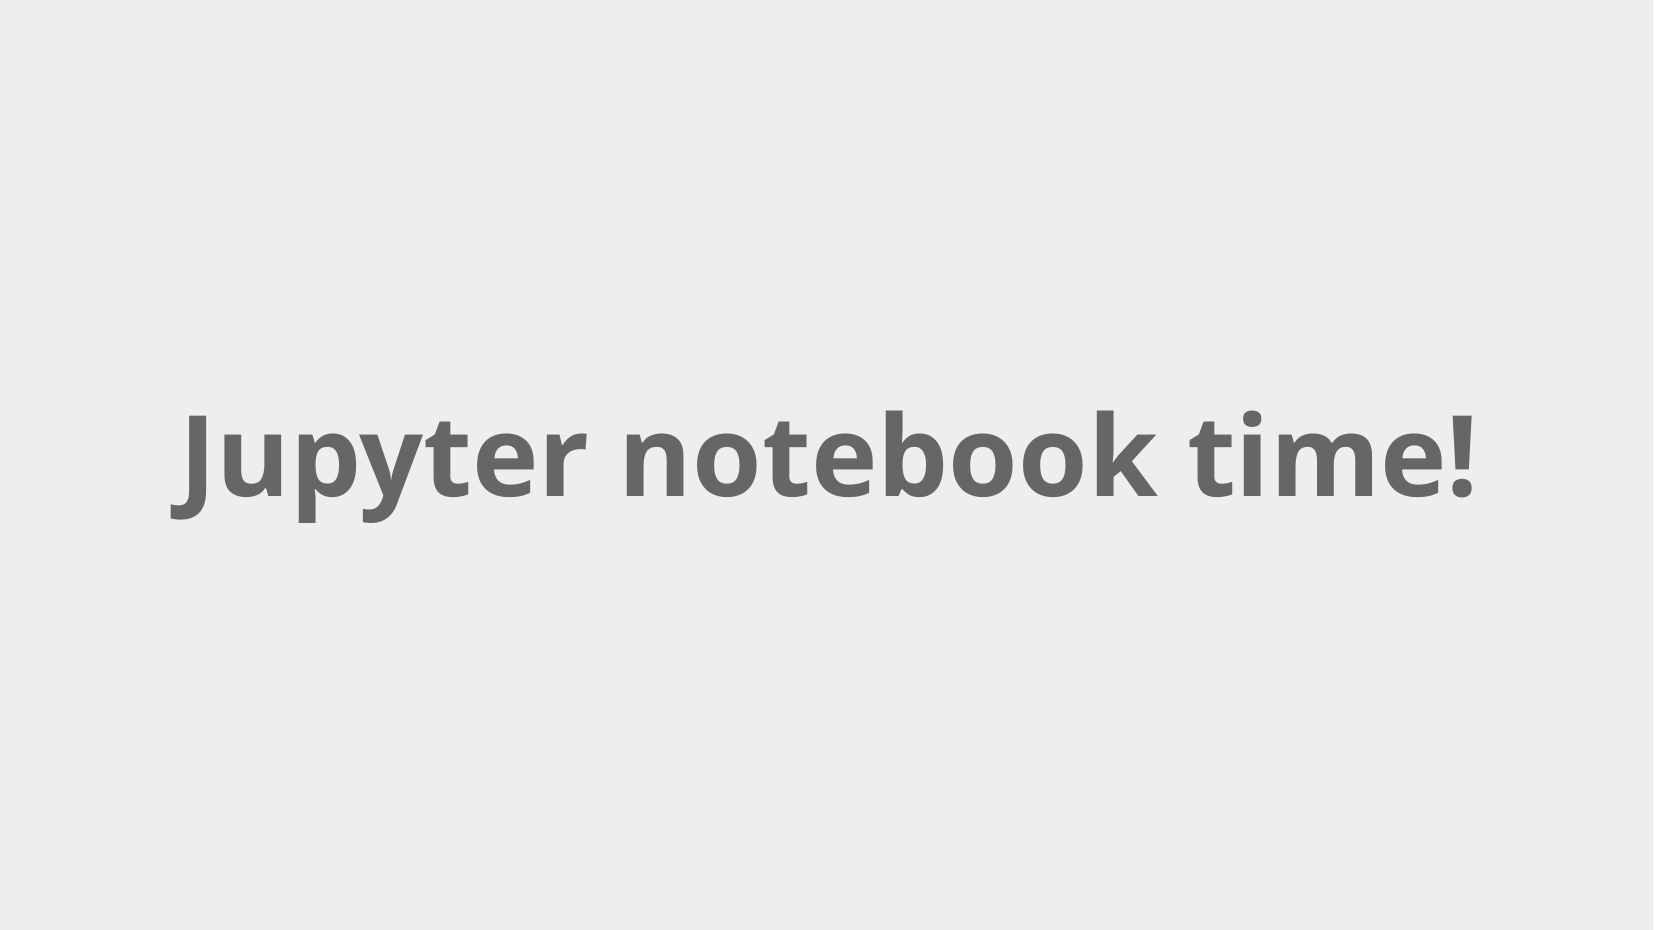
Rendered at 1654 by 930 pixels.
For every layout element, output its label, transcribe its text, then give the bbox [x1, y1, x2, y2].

title Jupyter notebook time! [6, 312, 1653, 594]
